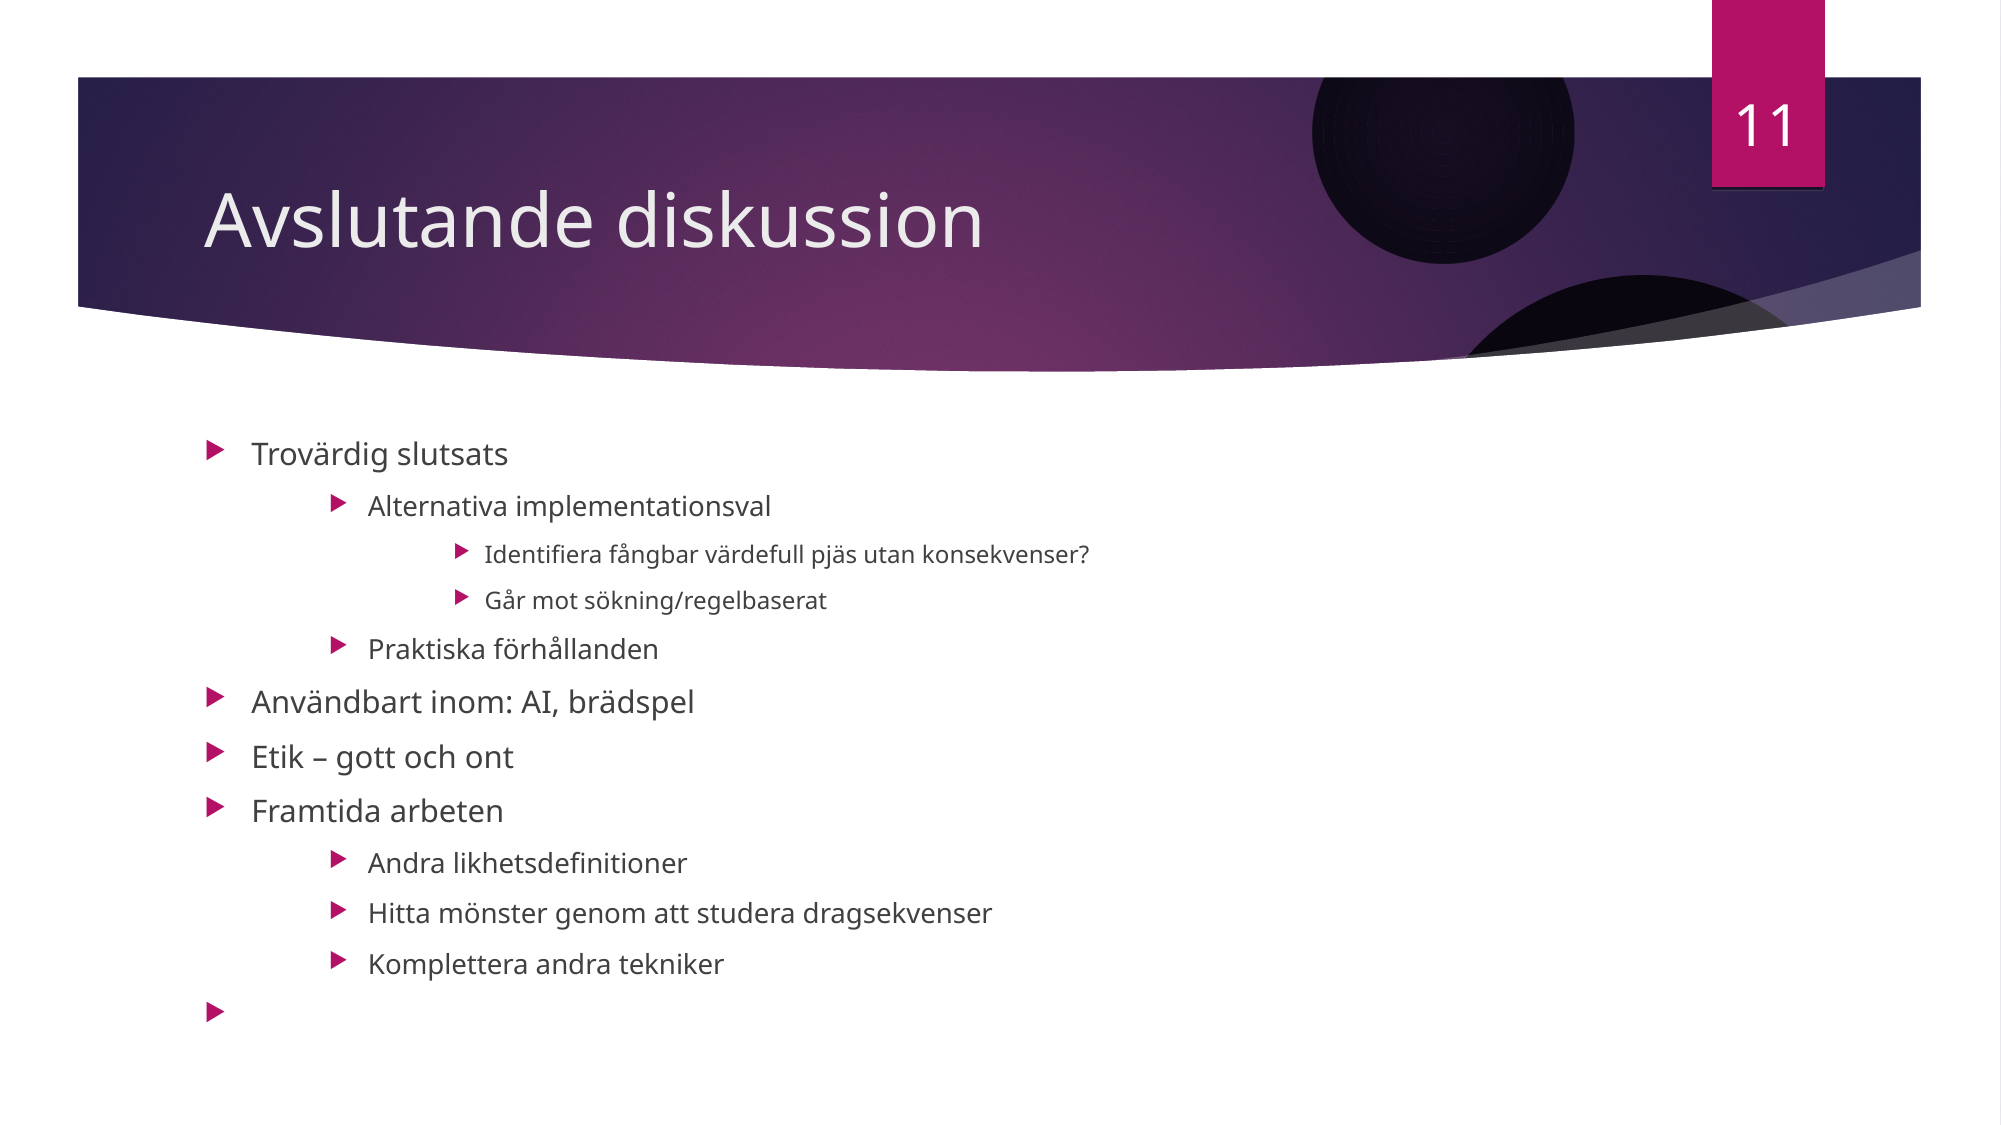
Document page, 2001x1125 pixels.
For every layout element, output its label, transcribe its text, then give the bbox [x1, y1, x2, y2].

list Trovärdig slutsats Alternativa implementationsval Identifiera fångbar värdefull pjäs utan konsekvenser? Går mot sökning/regelbaserat Praktiska förhållanden Användbart inom: AI, brädspel Etik – gott och ont Framtida arbeten Andra likhetsdefinitioner Hitta mönster genom att studera dragsekvenser Komplettera andra tekniker [189, 427, 1638, 988]
title Avslutande diskussion [189, 159, 1627, 276]
text_box [1698, 48, 1836, 175]
